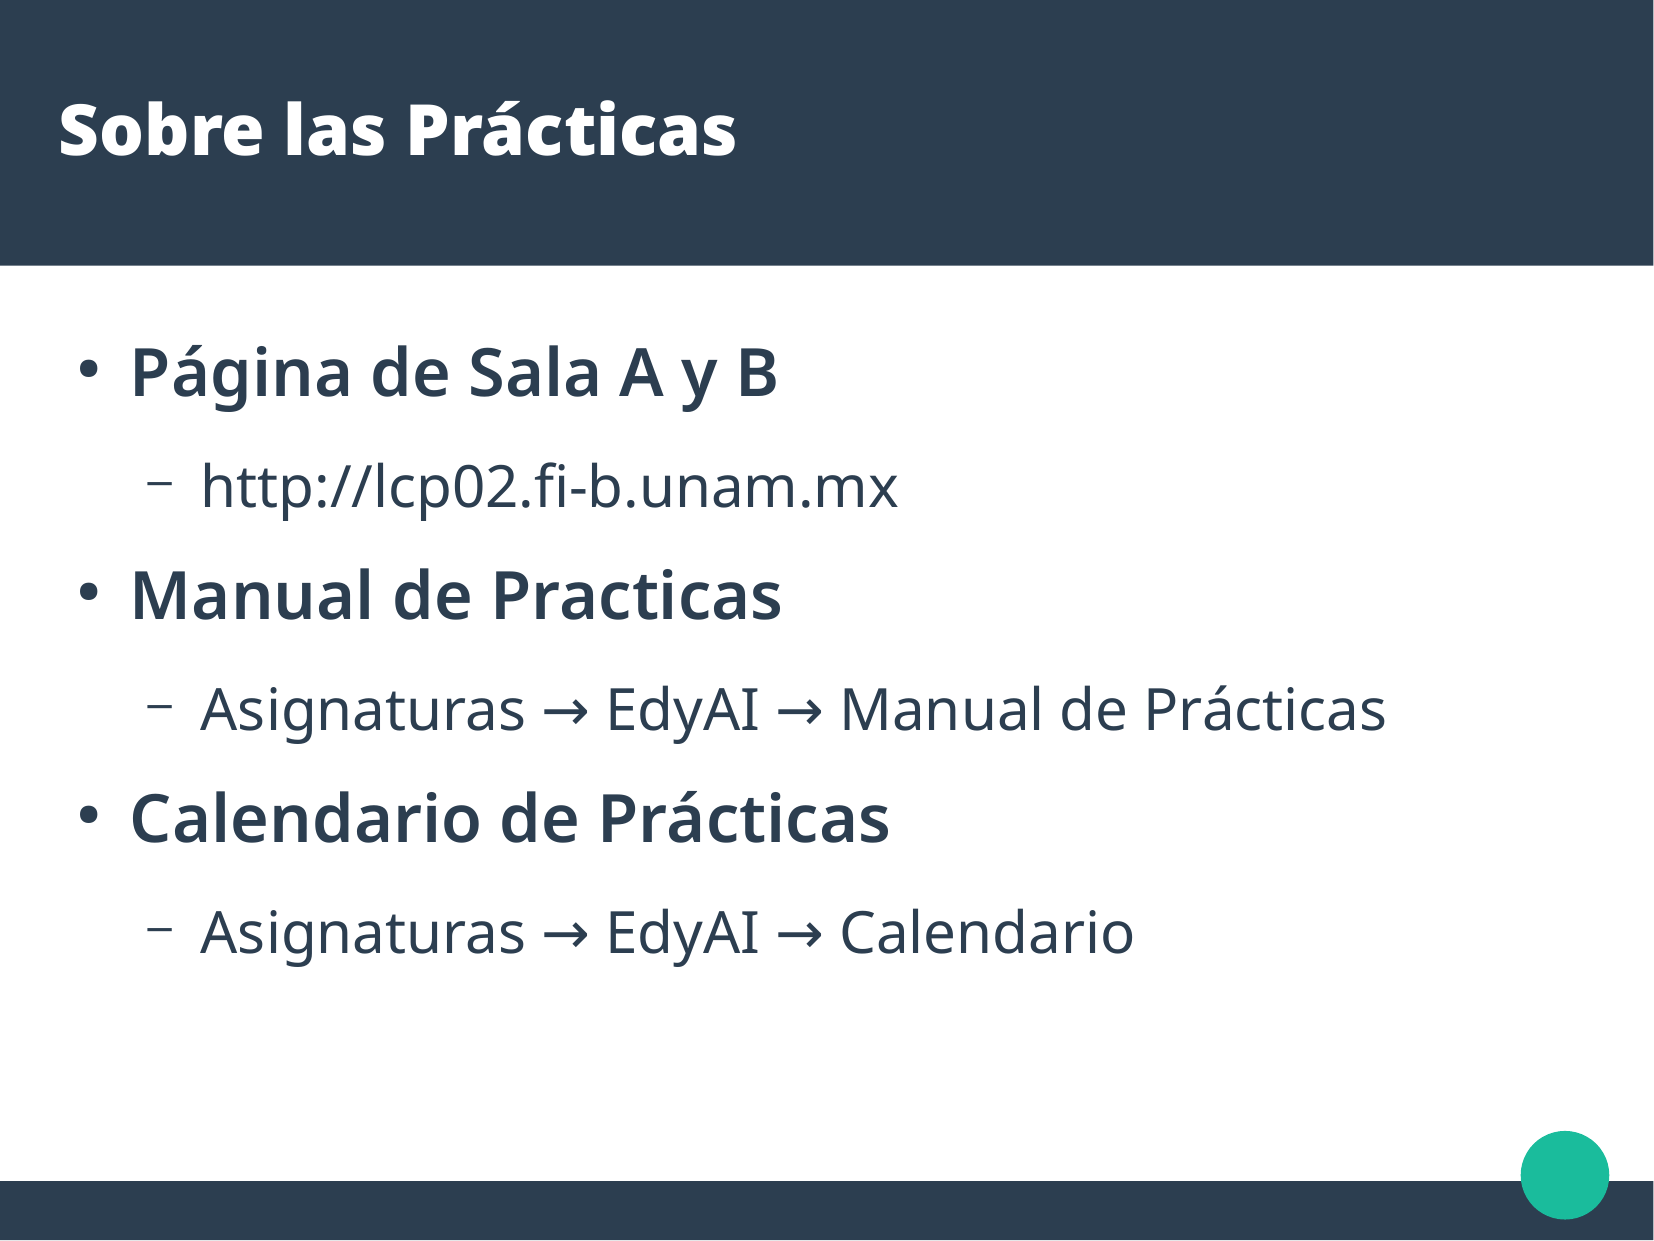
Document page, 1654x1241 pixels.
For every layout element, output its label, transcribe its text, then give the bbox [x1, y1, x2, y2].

title Sobre las Prácticas [59, 49, 1595, 207]
list Página de Sala A y B http://lcp02.fi-b.unam.mx Manual de Practicas Asignaturas → EdyAI → Manual de Prácticas Calendario de Prácticas Asignaturas → EdyAI → Calendario [59, 324, 1595, 1152]
